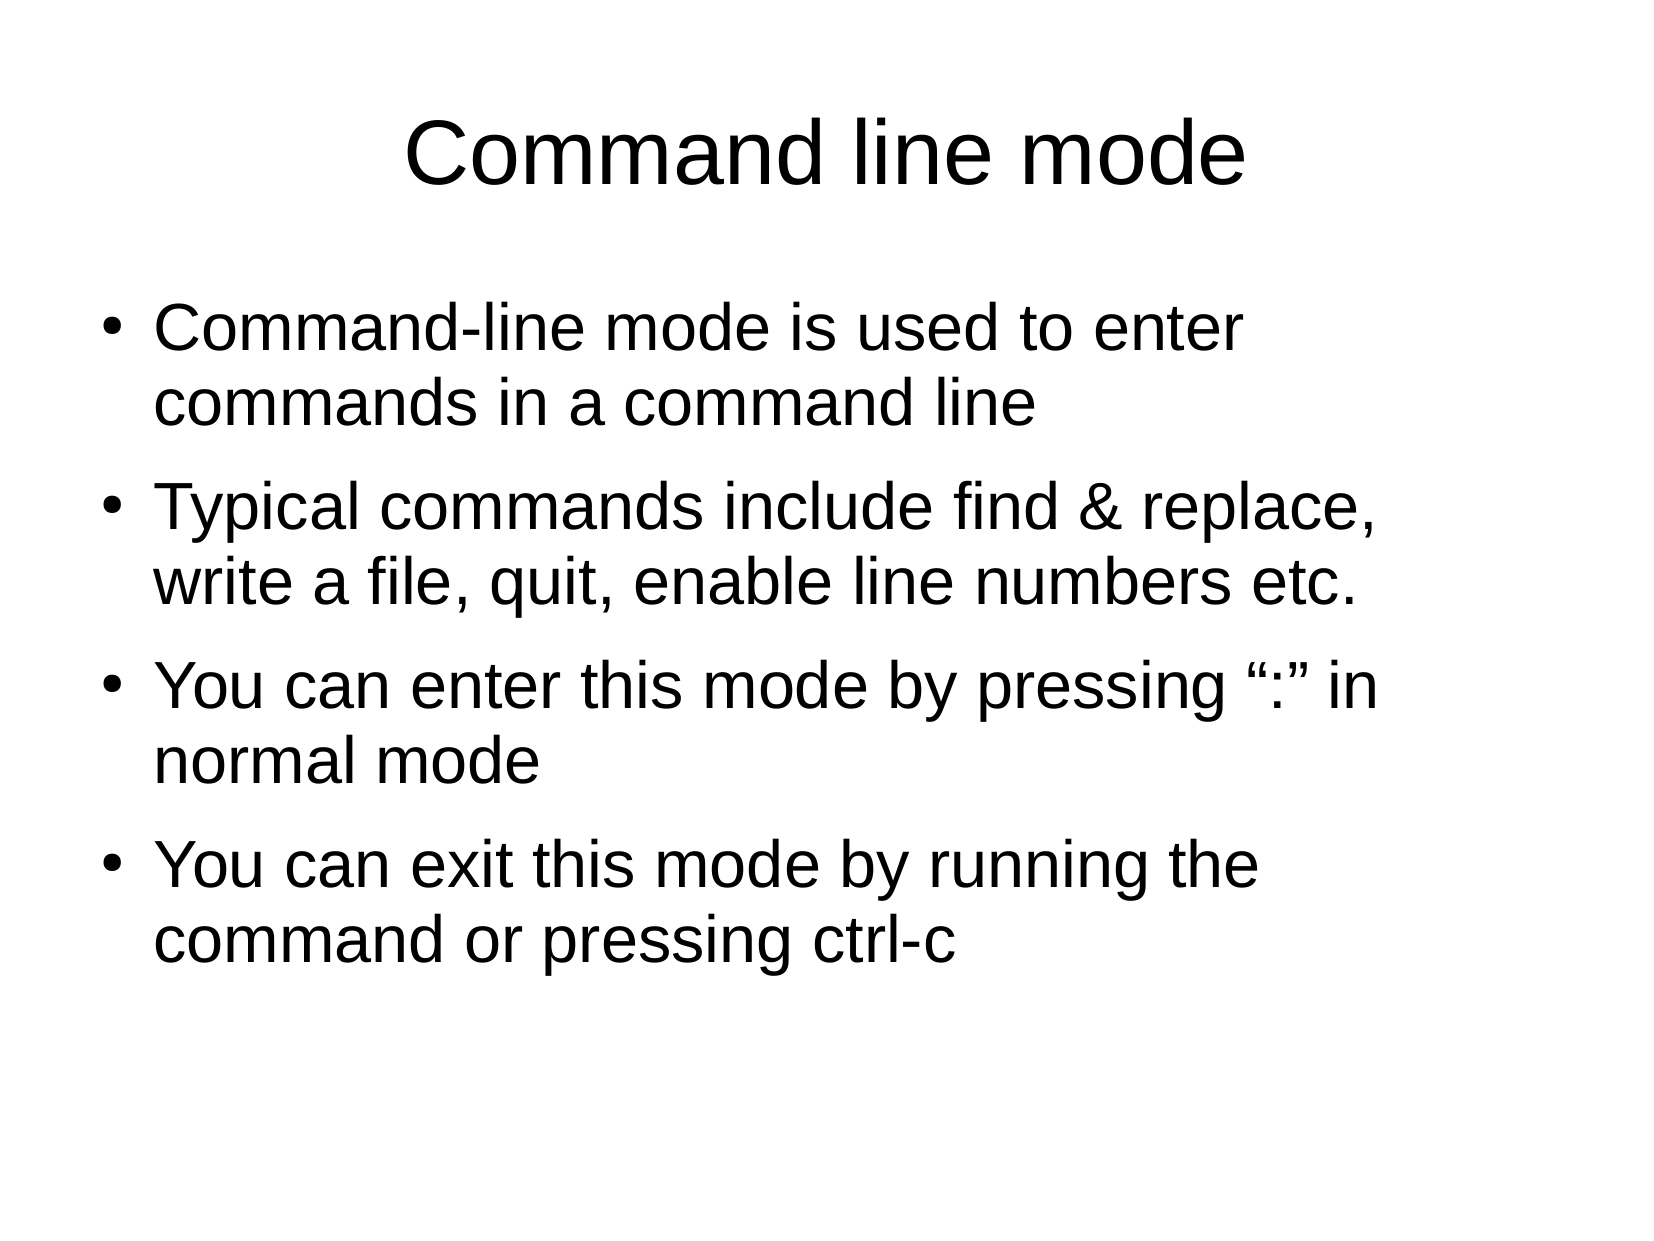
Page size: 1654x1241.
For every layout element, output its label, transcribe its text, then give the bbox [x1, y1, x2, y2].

list Command-line mode is used to enter commands in a command line Typical commands include find & replace, write a file, quit, enable line numbers etc. You can enter this mode by pressing “:” in normal mode You can exit this mode by running the command or pressing ctrl-c [82, 290, 1538, 1010]
title Command line mode [82, 49, 1571, 257]
